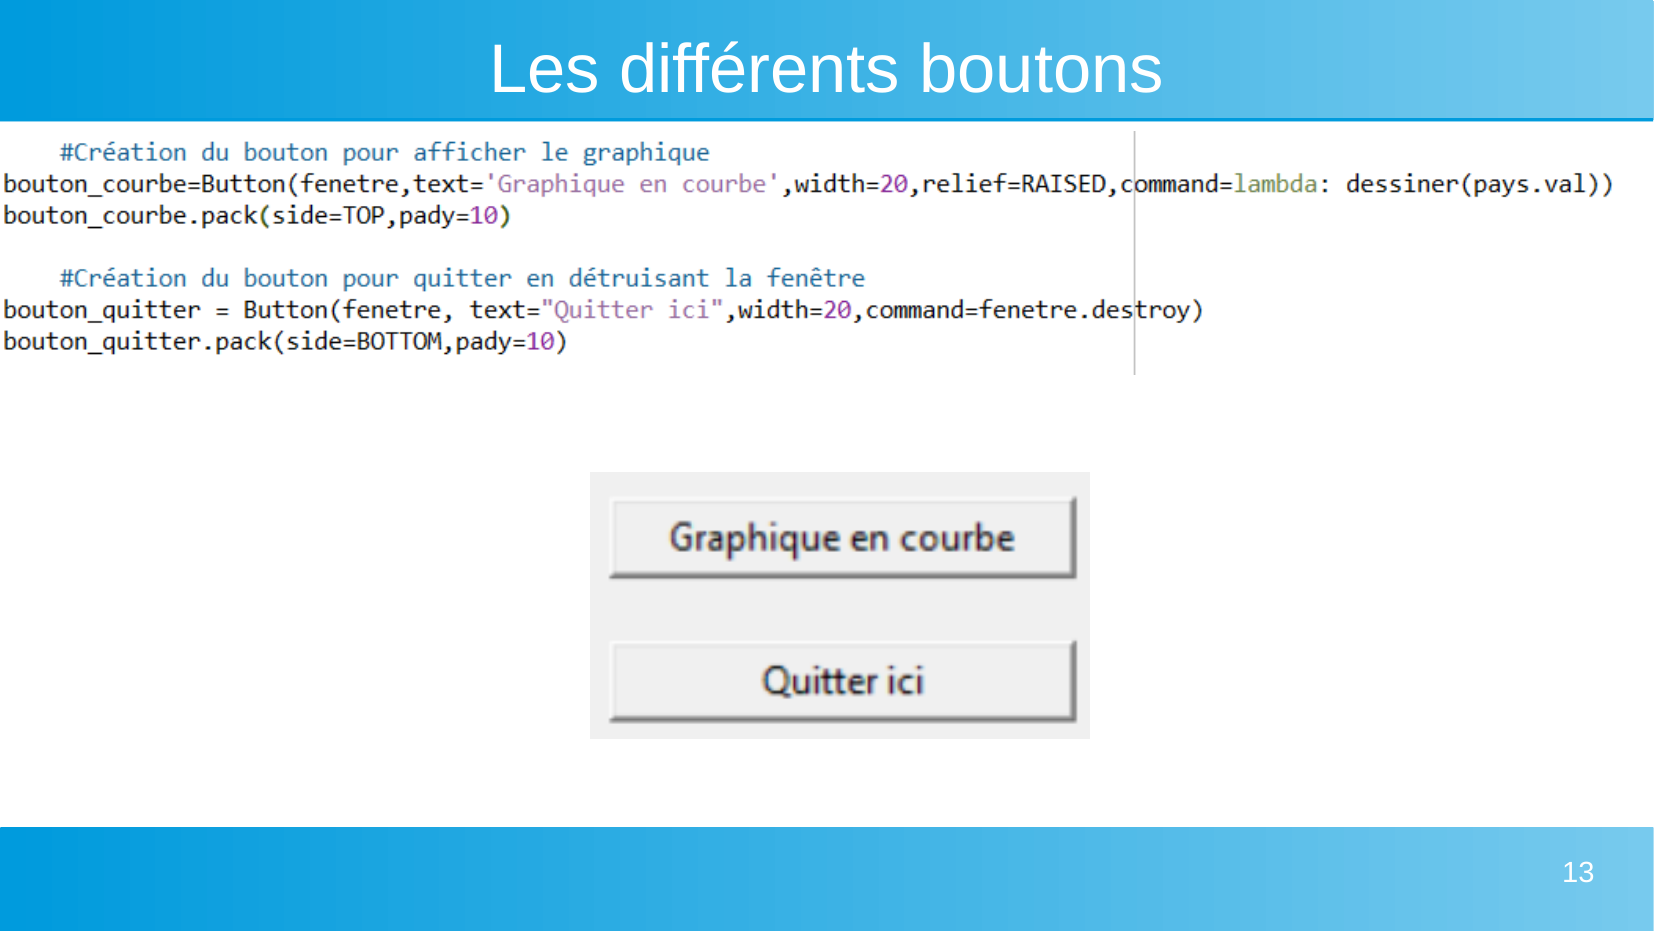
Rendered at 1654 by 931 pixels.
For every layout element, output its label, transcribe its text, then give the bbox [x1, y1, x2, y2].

picture [0, 131, 1654, 375]
title Les différents boutons [59, 29, 1595, 108]
picture [590, 472, 1090, 739]
